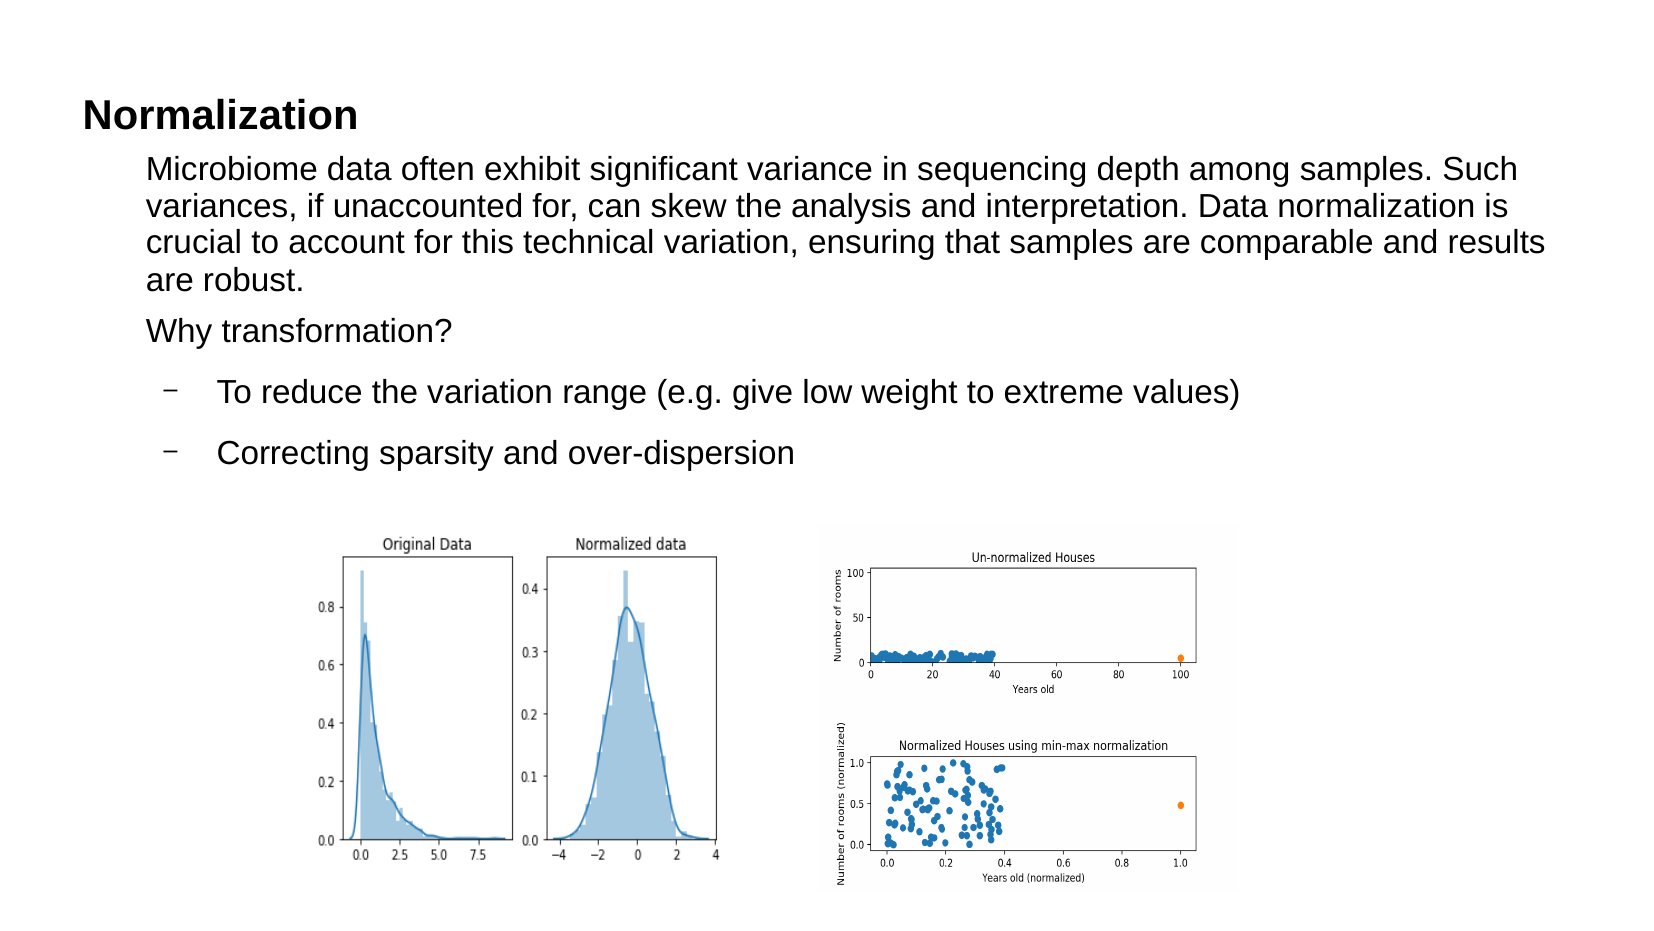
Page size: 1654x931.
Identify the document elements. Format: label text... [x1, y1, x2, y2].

list Microbiome data often exhibit significant variance in sequencing depth among samples. Such variances, if unaccounted for, can skew the analysis and interpretation. Data normalization is crucial to account for this technical variation, ensuring that samples are comparable and results are robust. Why transformation? To reduce the variation range (e.g. give low weight to extreme values) Correcting sparsity and over-dispersion [75, 150, 1564, 526]
picture [818, 524, 1238, 891]
picture [307, 524, 736, 870]
title Normalization [82, 37, 1571, 193]
